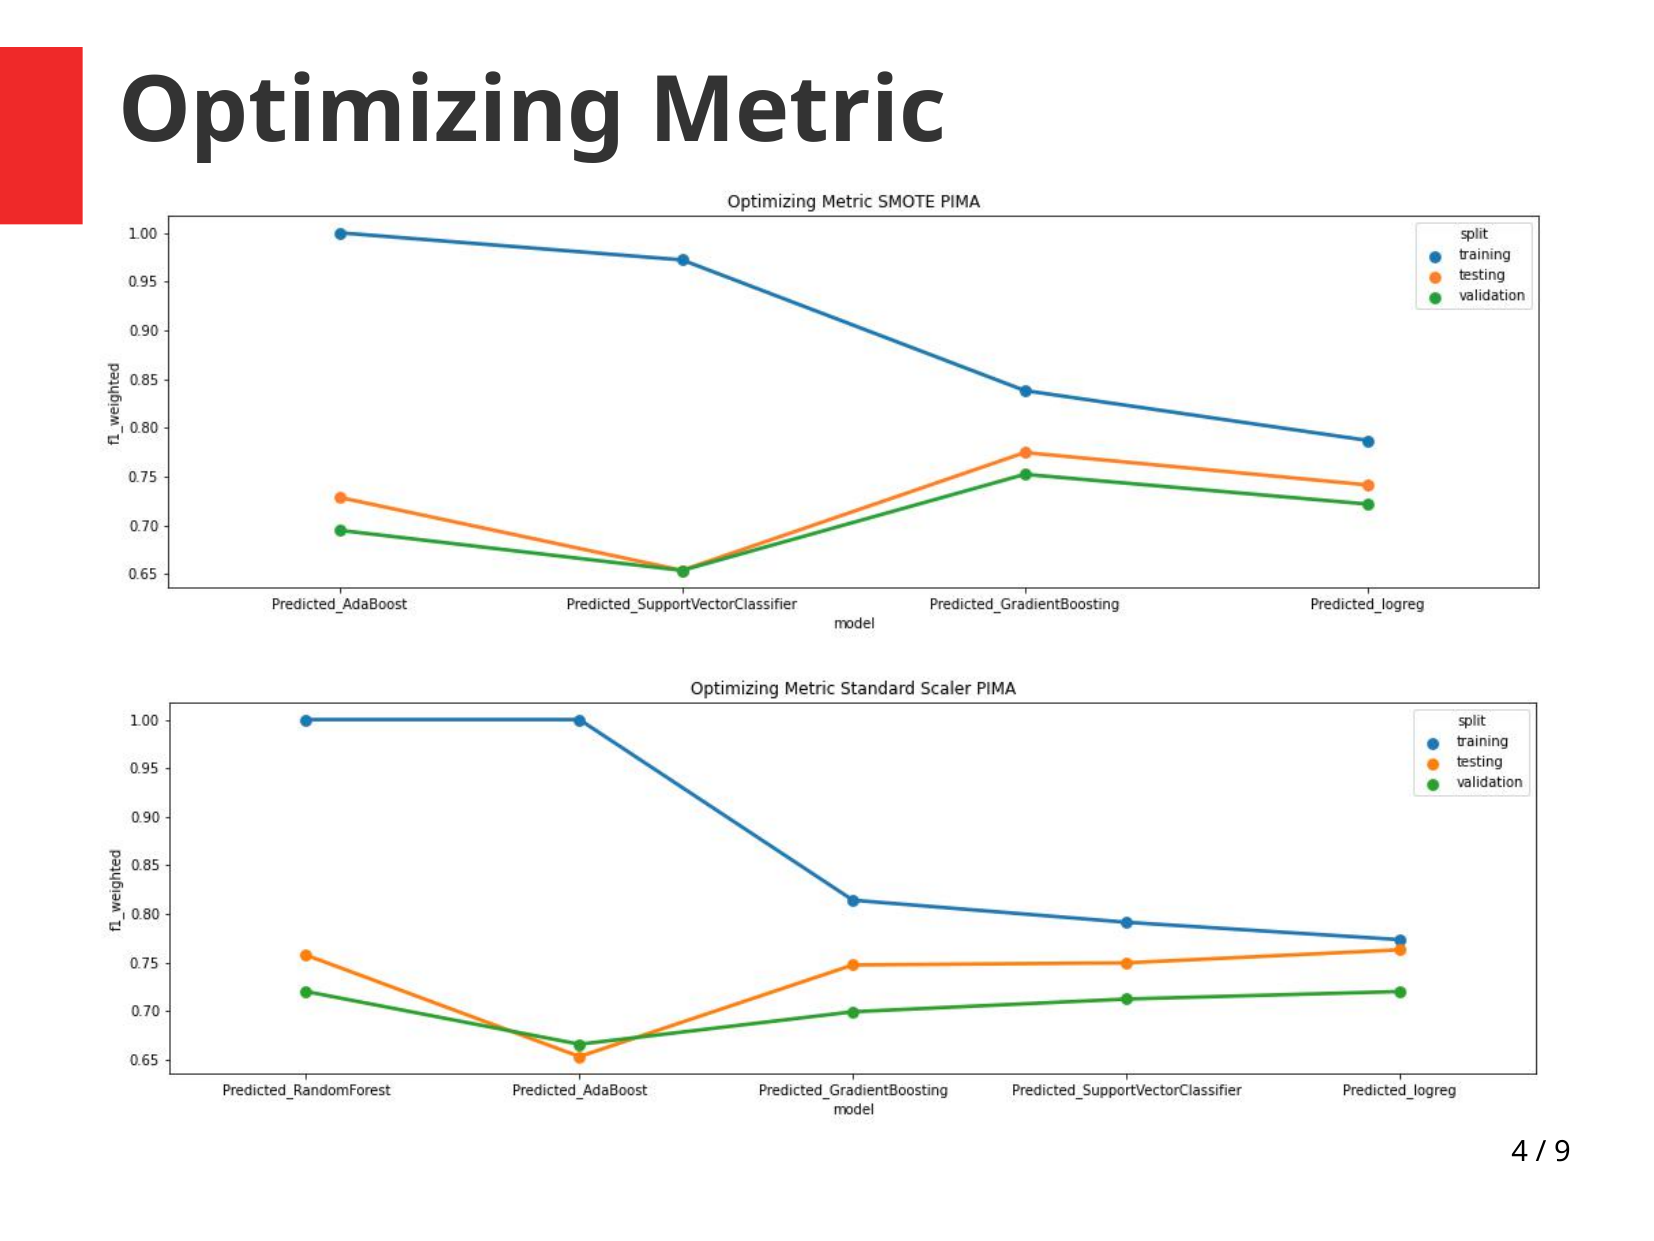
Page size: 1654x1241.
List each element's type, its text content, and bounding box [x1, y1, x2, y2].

picture [95, 167, 1571, 1135]
title Optimizing Metric [118, 2, 1571, 167]
